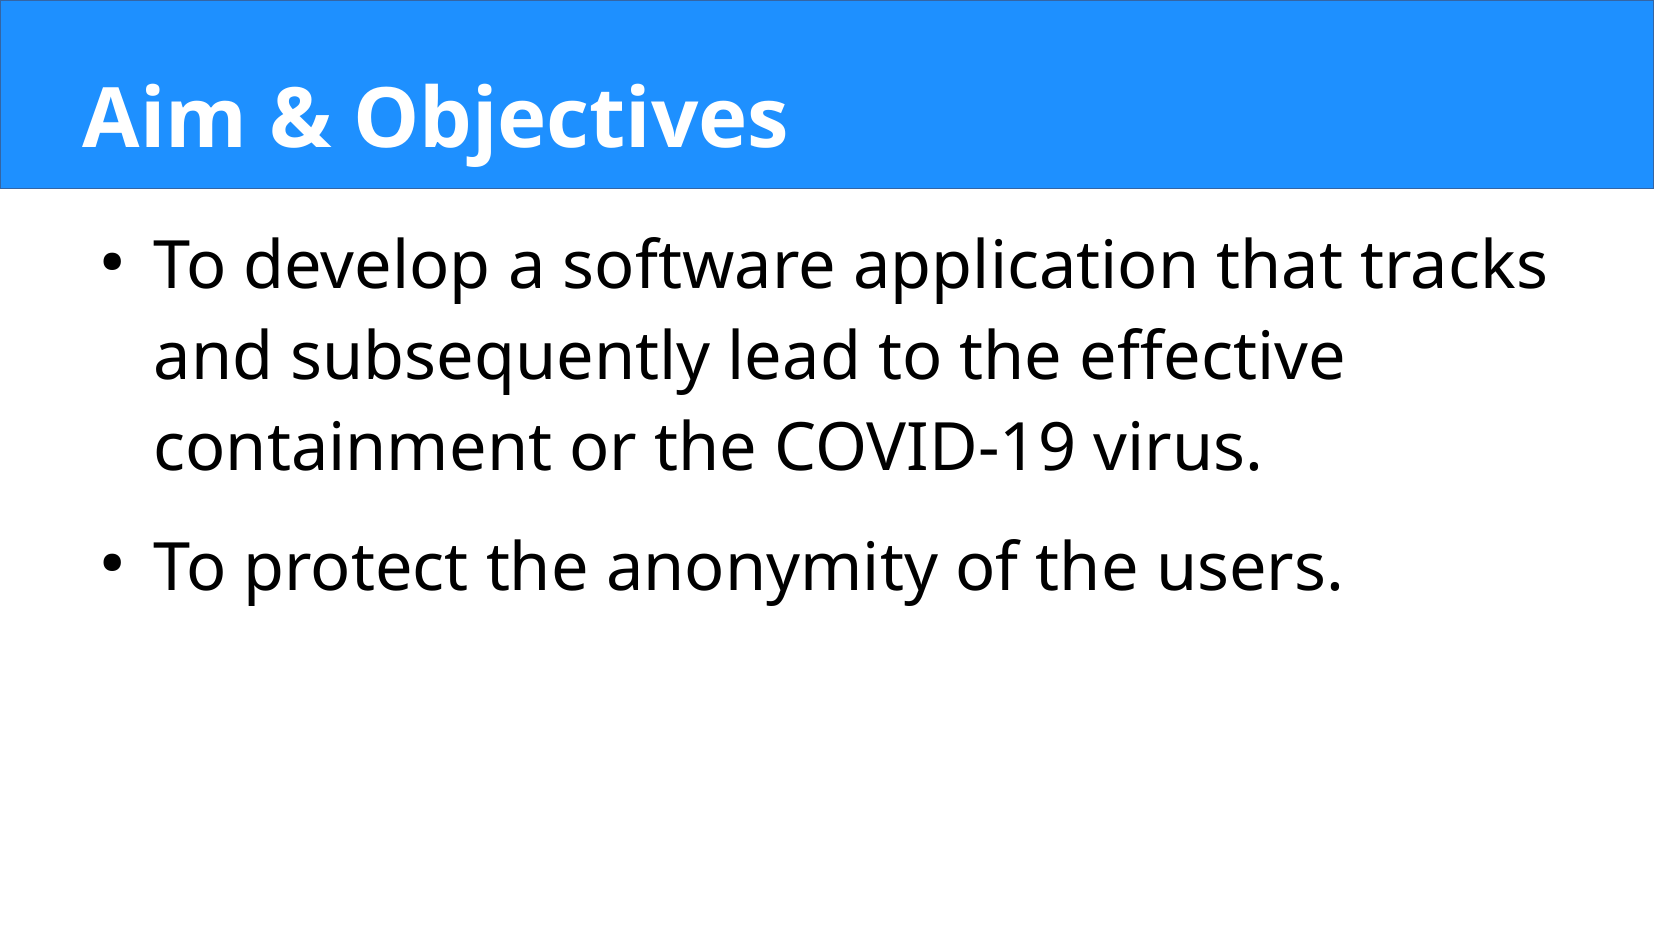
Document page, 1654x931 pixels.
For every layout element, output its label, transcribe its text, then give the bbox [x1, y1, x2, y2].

list To develop a software application that tracks and subsequently lead to the effective containment or the COVID-19 virus. To protect the anonymity of the users. [82, 217, 1571, 758]
text_box [0, 0, 1654, 189]
title Aim & Objectives [82, 37, 1571, 193]
